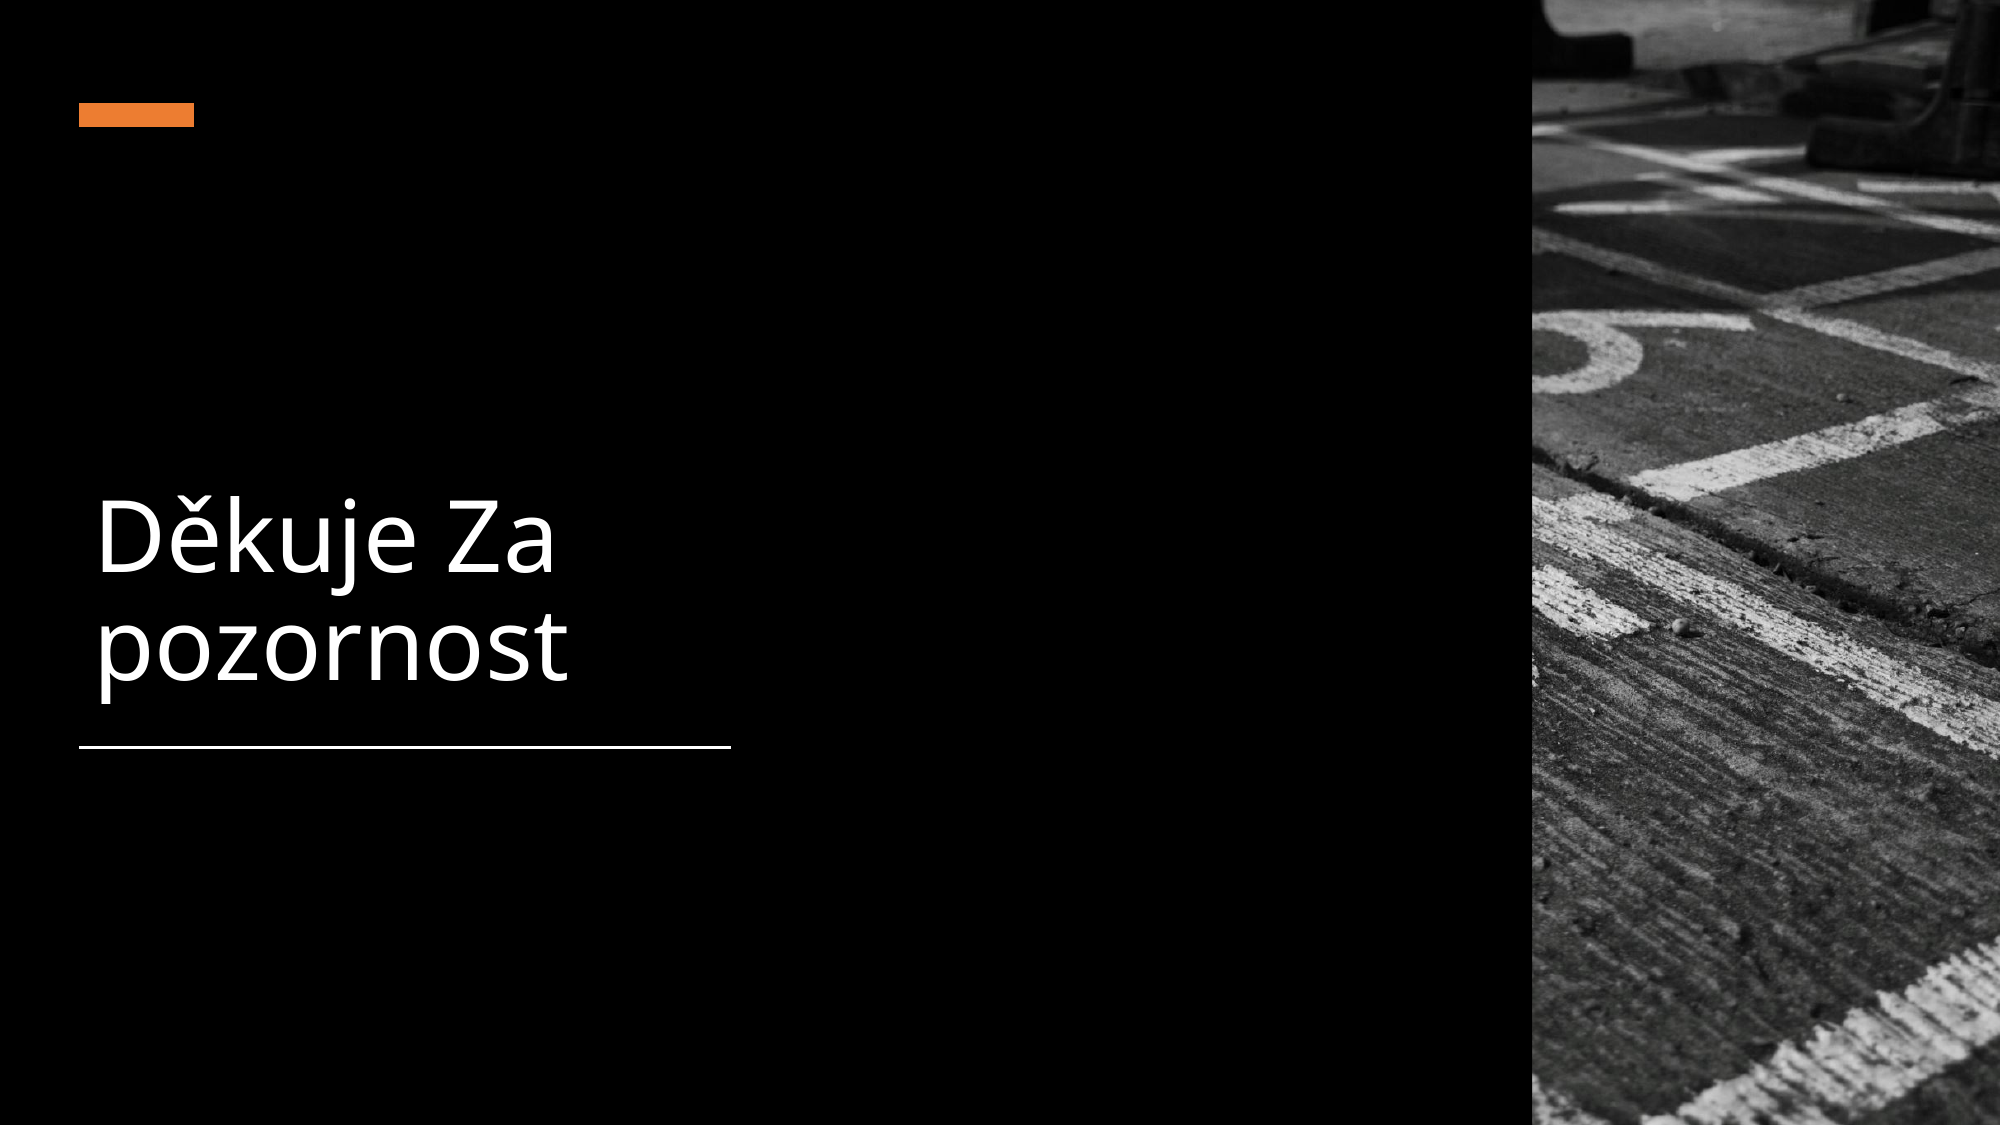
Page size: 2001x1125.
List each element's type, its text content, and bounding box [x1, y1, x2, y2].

text_box [0, 0, 1532, 1125]
picture [1532, 0, 2000, 1125]
title Děkuje Za pozornost [78, 184, 739, 710]
